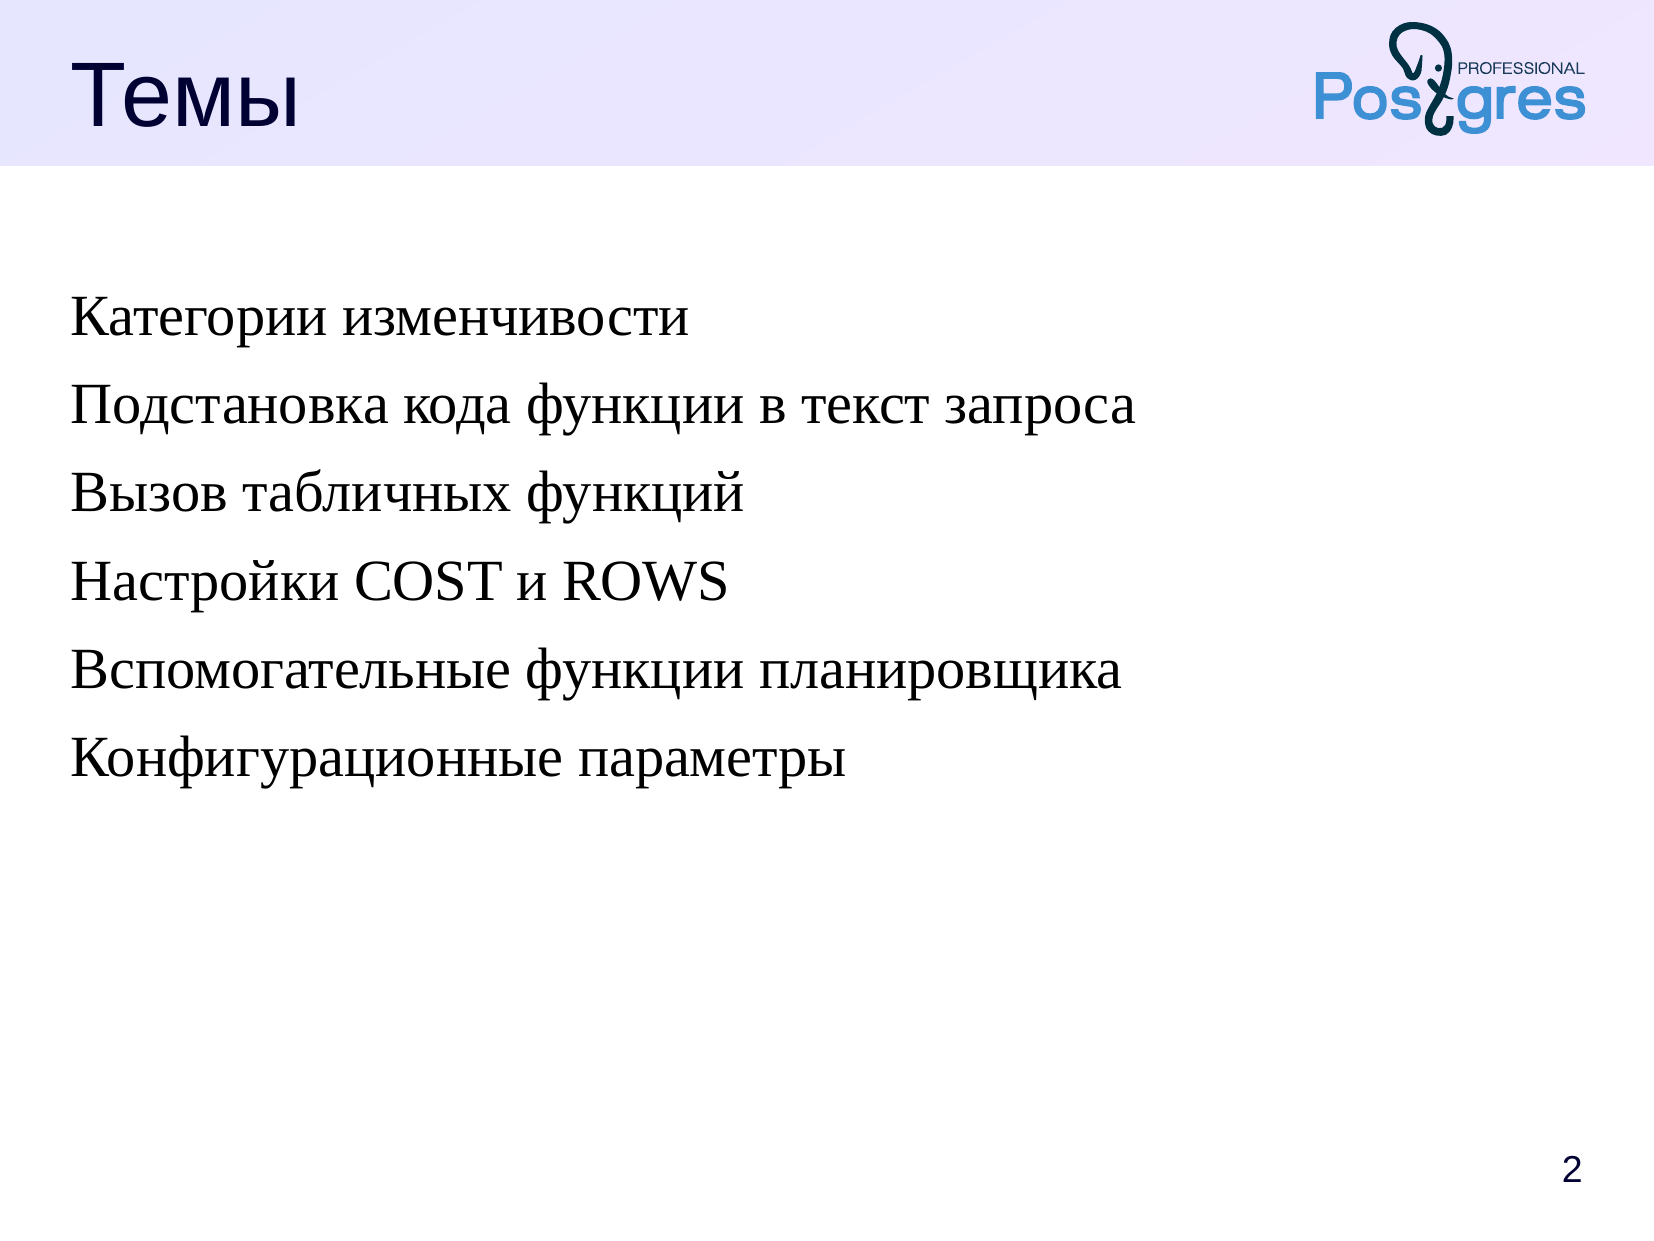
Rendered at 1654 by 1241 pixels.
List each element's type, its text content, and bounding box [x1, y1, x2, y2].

title Темы [70, 43, 1241, 147]
list Категории изменчивости Подстановка кода функции в текст запроса Вызов табличных функций Настройки COST и ROWS Вспомогательные функции планировщика Конфигурационные параметры [70, 283, 1583, 1141]
